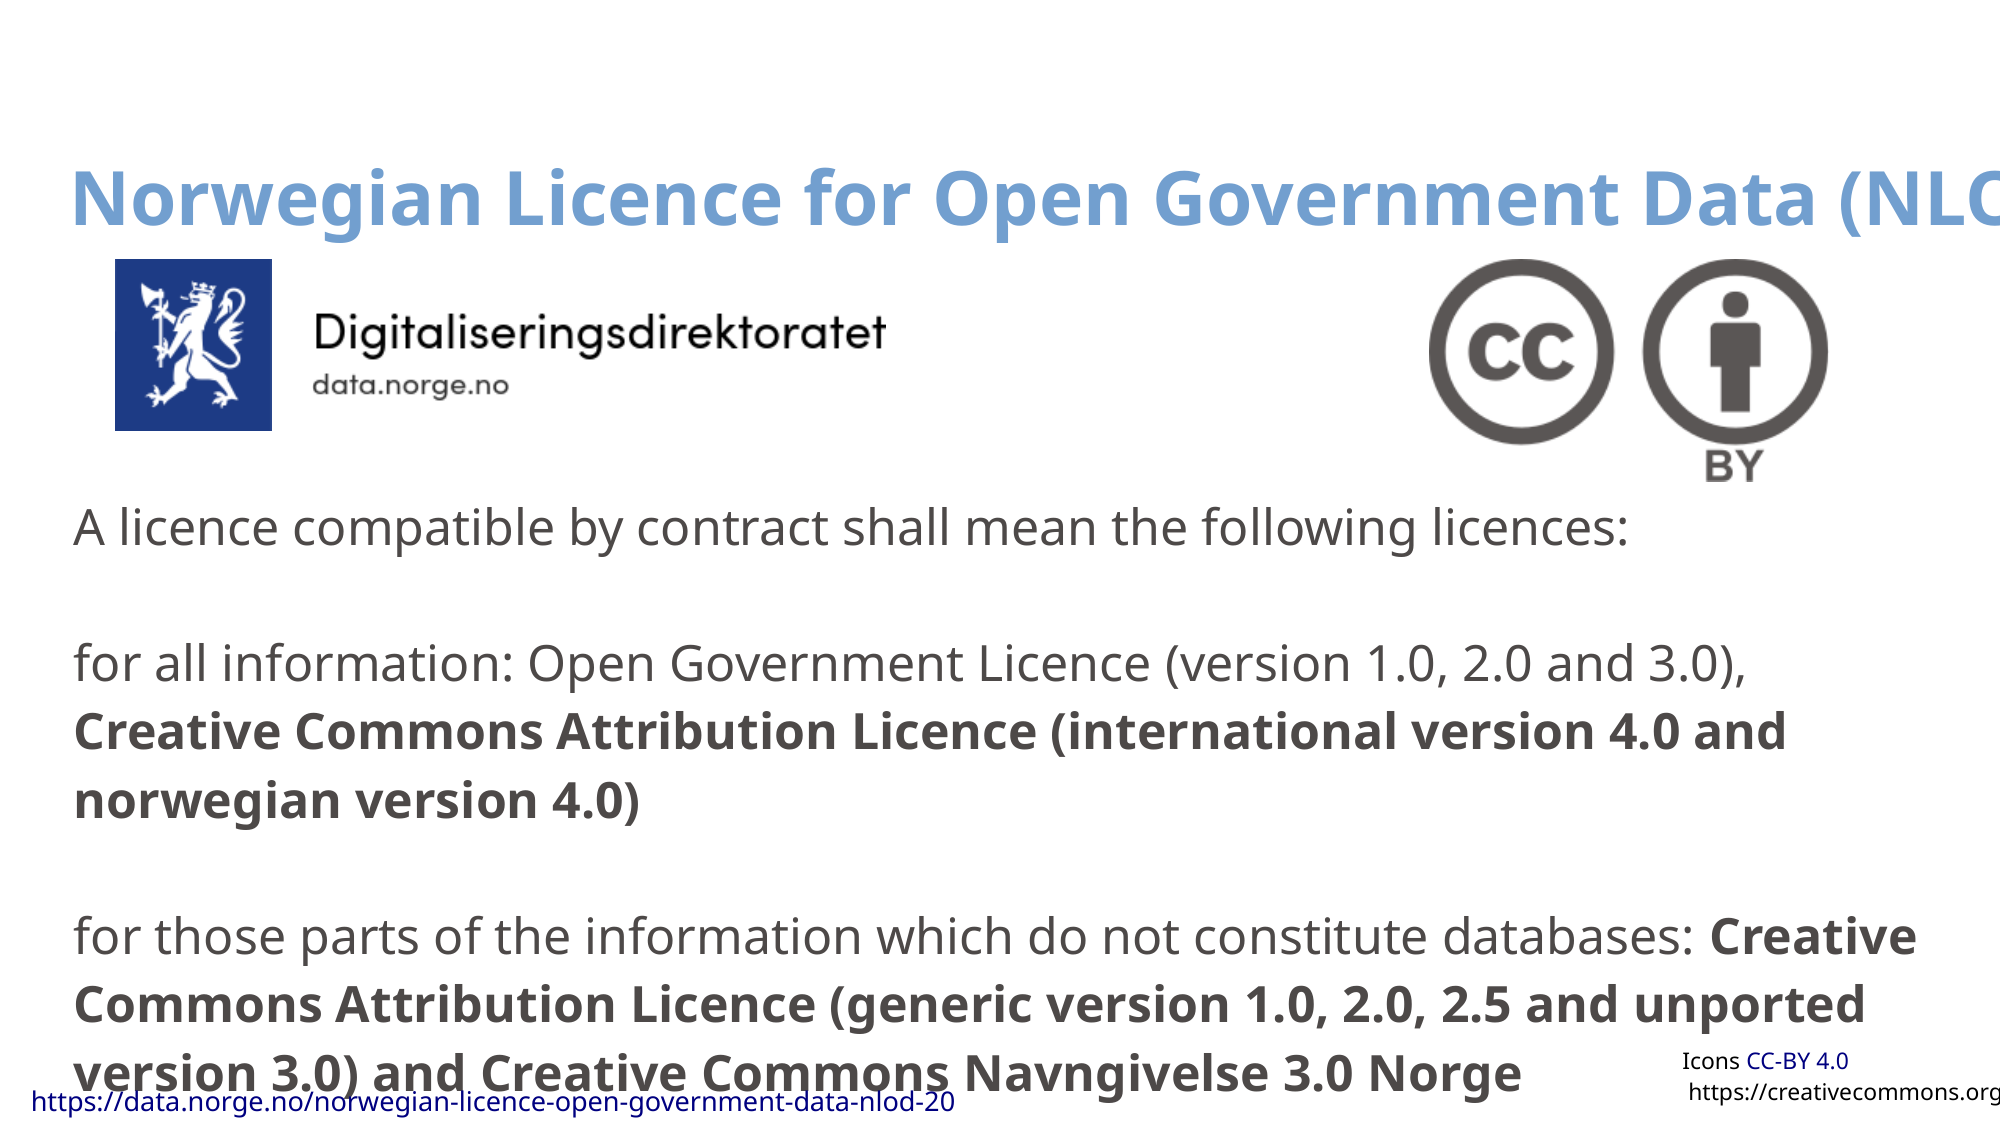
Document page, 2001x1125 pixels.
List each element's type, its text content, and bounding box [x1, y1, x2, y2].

text_box https://data.norge.no/norwegian-licence-open-government-data-nlod-20 [16, 1074, 863, 1117]
text_box Norwegian Licence for Open Government Data (NLOD) 2.0 [54, 35, 1961, 201]
text_box A licence compatible by contract shall mean the following licences: for all information: Open Government Licence (version 1.0, 2.0 and 3.0), Creative Commons Attribution Licence (international version 4.0 and norwegian version 4.0) for those parts of the information which do not constitute databases: Creative Commons Attribution Licence (generic version 1.0, 2.0, 2.5 and unported version 3.0) and Creative Commons Navngivelse 3.0 Norge for those parts of the information which constitute databases: Open Data Commons Attribution License (version 1.0). [59, 484, 1961, 1100]
picture [115, 259, 272, 431]
picture [312, 295, 886, 407]
text_box Icons CC-BY 4.0 https://creativecommons.org/ [1667, 1037, 1985, 1099]
picture [1429, 259, 1830, 482]
